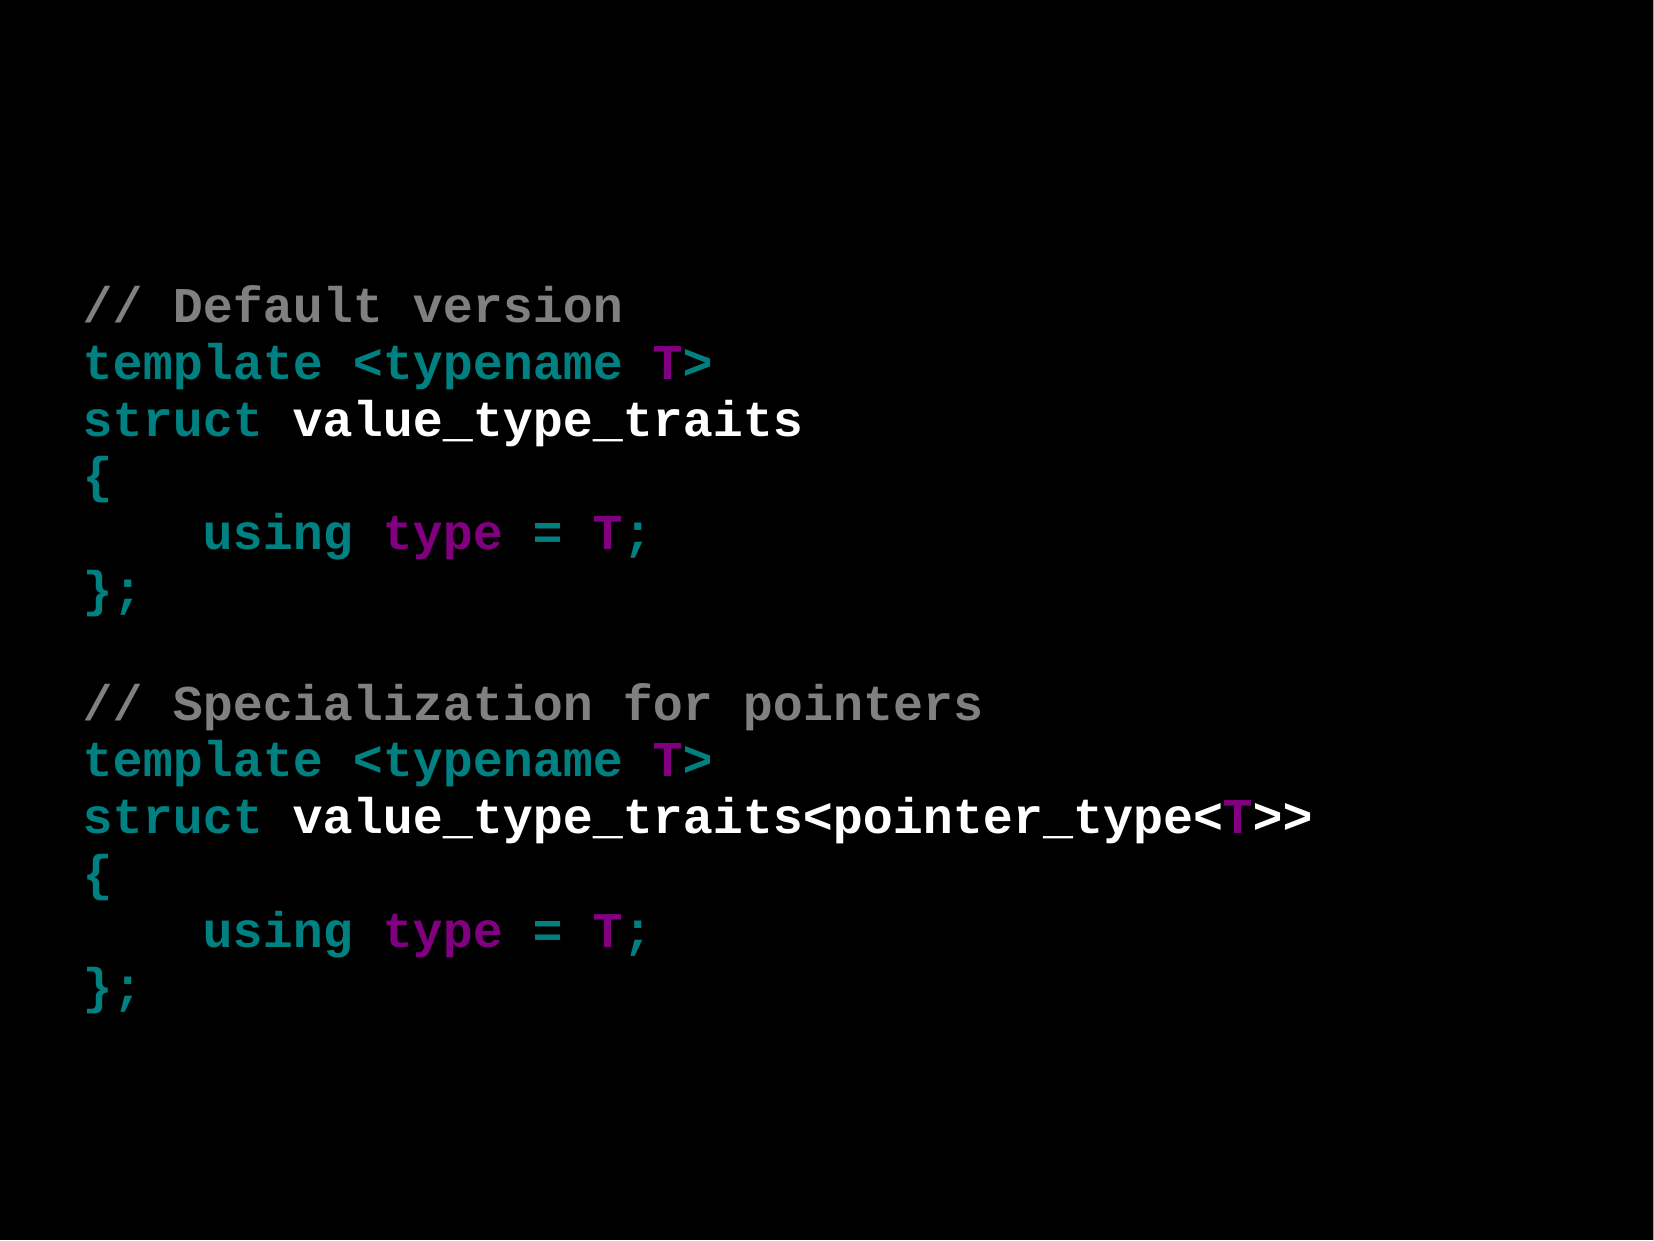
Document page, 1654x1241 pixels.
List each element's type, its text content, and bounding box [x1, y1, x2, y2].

subtitle // Default version template <typename T> struct value_type_traits { using type = T; }; // Specialization for pointers template <typename T> struct value_type_traits<pointer_type<T>> { using type = T; }; [82, 280, 1571, 1019]
